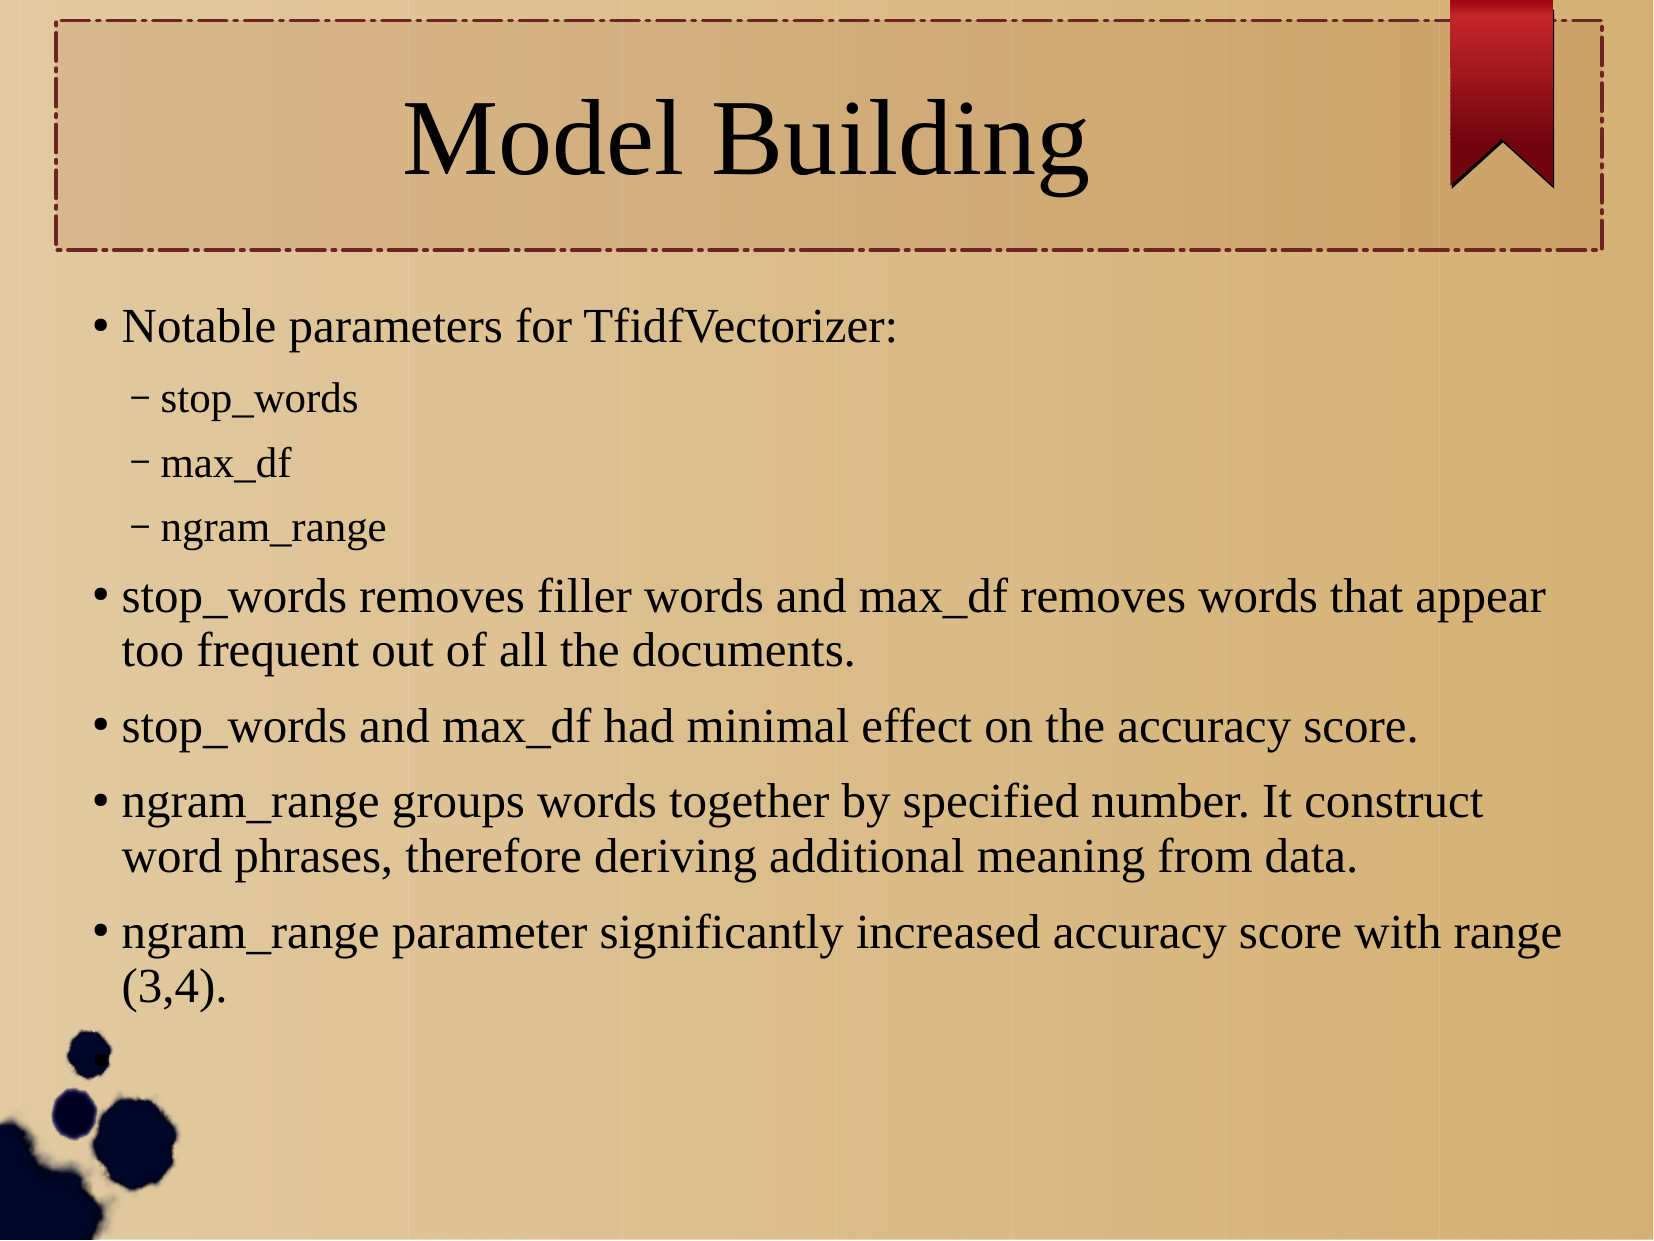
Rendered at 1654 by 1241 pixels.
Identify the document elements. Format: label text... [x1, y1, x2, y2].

list Notable parameters for TfidfVectorizer: stop_words max_df ngram_range stop_words removes filler words and max_df removes words that appear too frequent out of all the documents. stop_words and max_df had minimal effect on the accuracy score. ngram_range groups words together by specified number. It construct word phrases, therefore deriving additional meaning from data. ngram_range parameter significantly increased accuracy score with range (3,4). [82, 299, 1571, 1019]
title Model Building [82, 47, 1412, 229]
